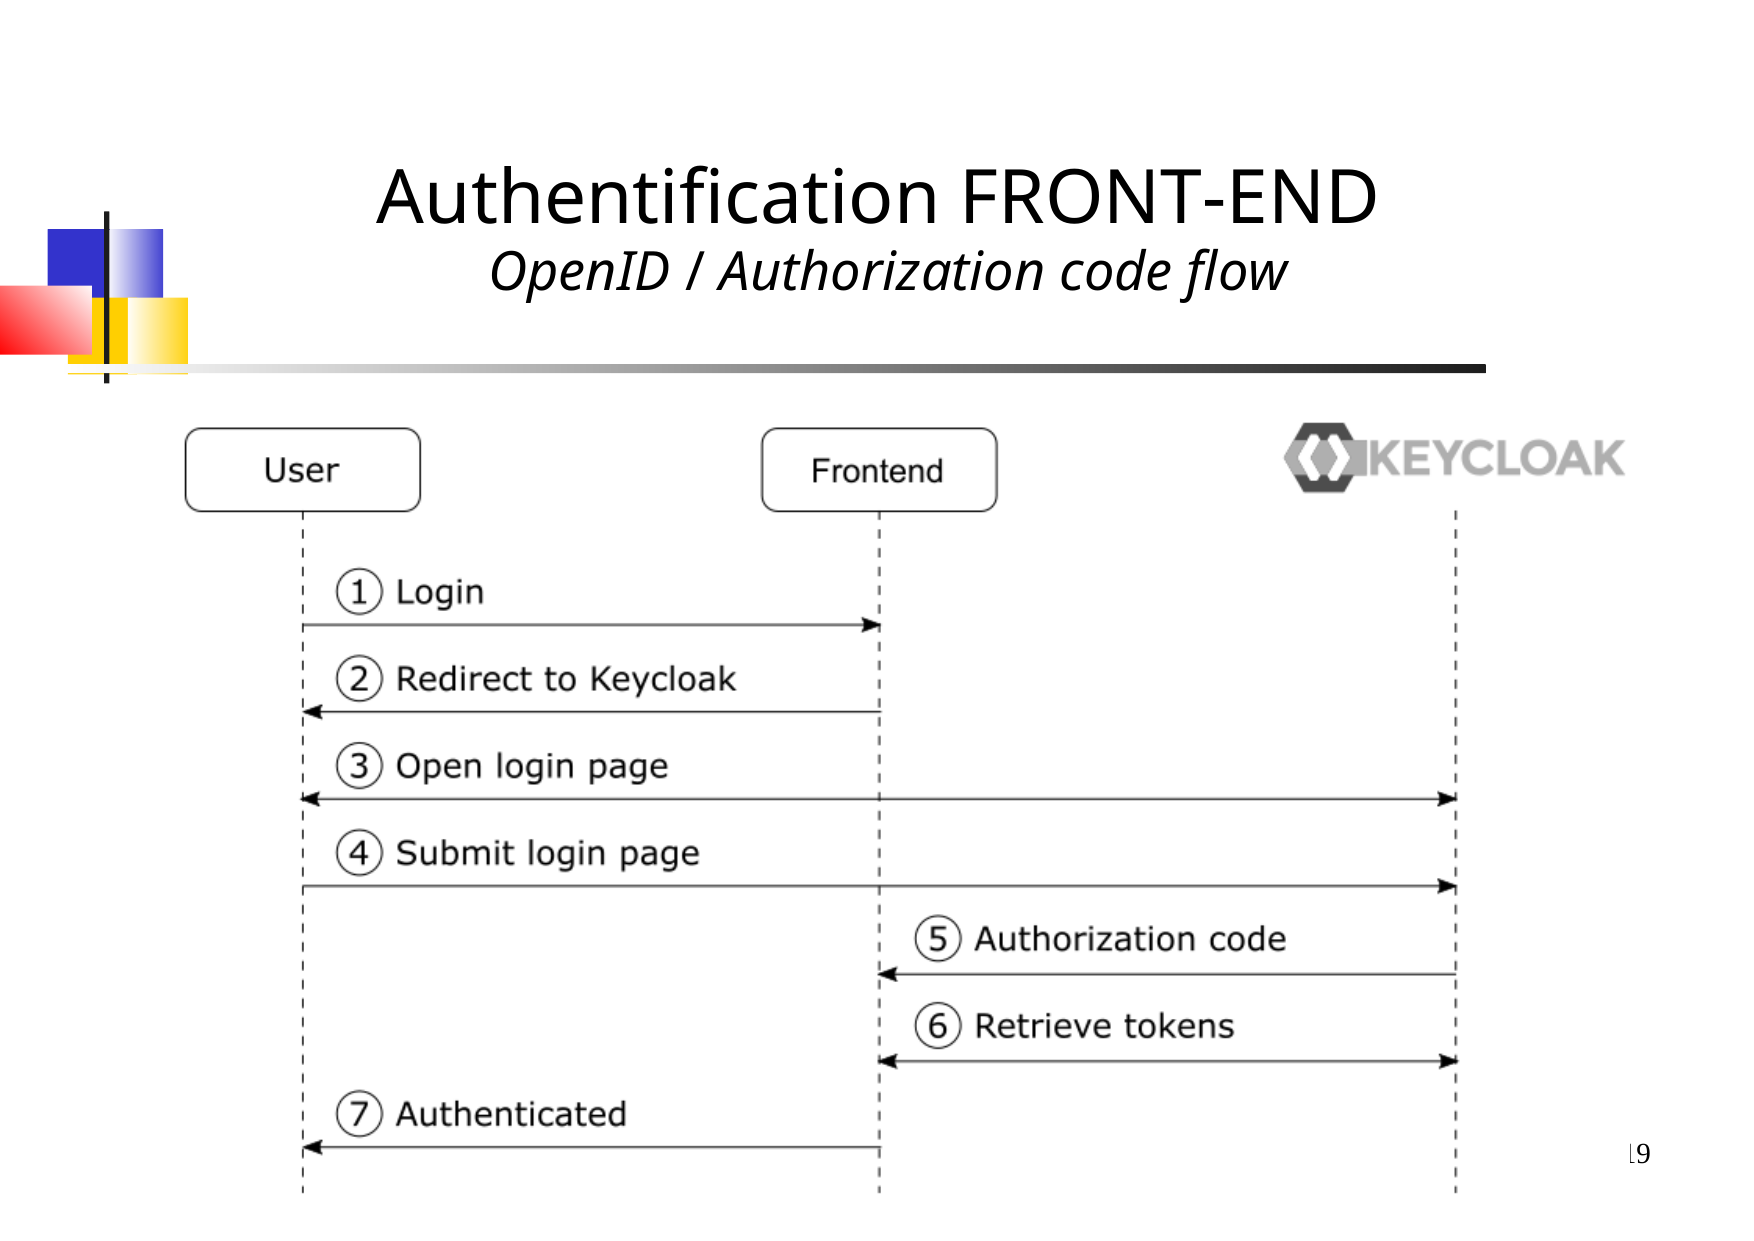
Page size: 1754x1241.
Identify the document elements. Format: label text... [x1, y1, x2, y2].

picture [182, 420, 1630, 1198]
title Authentification FRONT-END OpenID / Authorization code flow [194, 117, 1583, 341]
